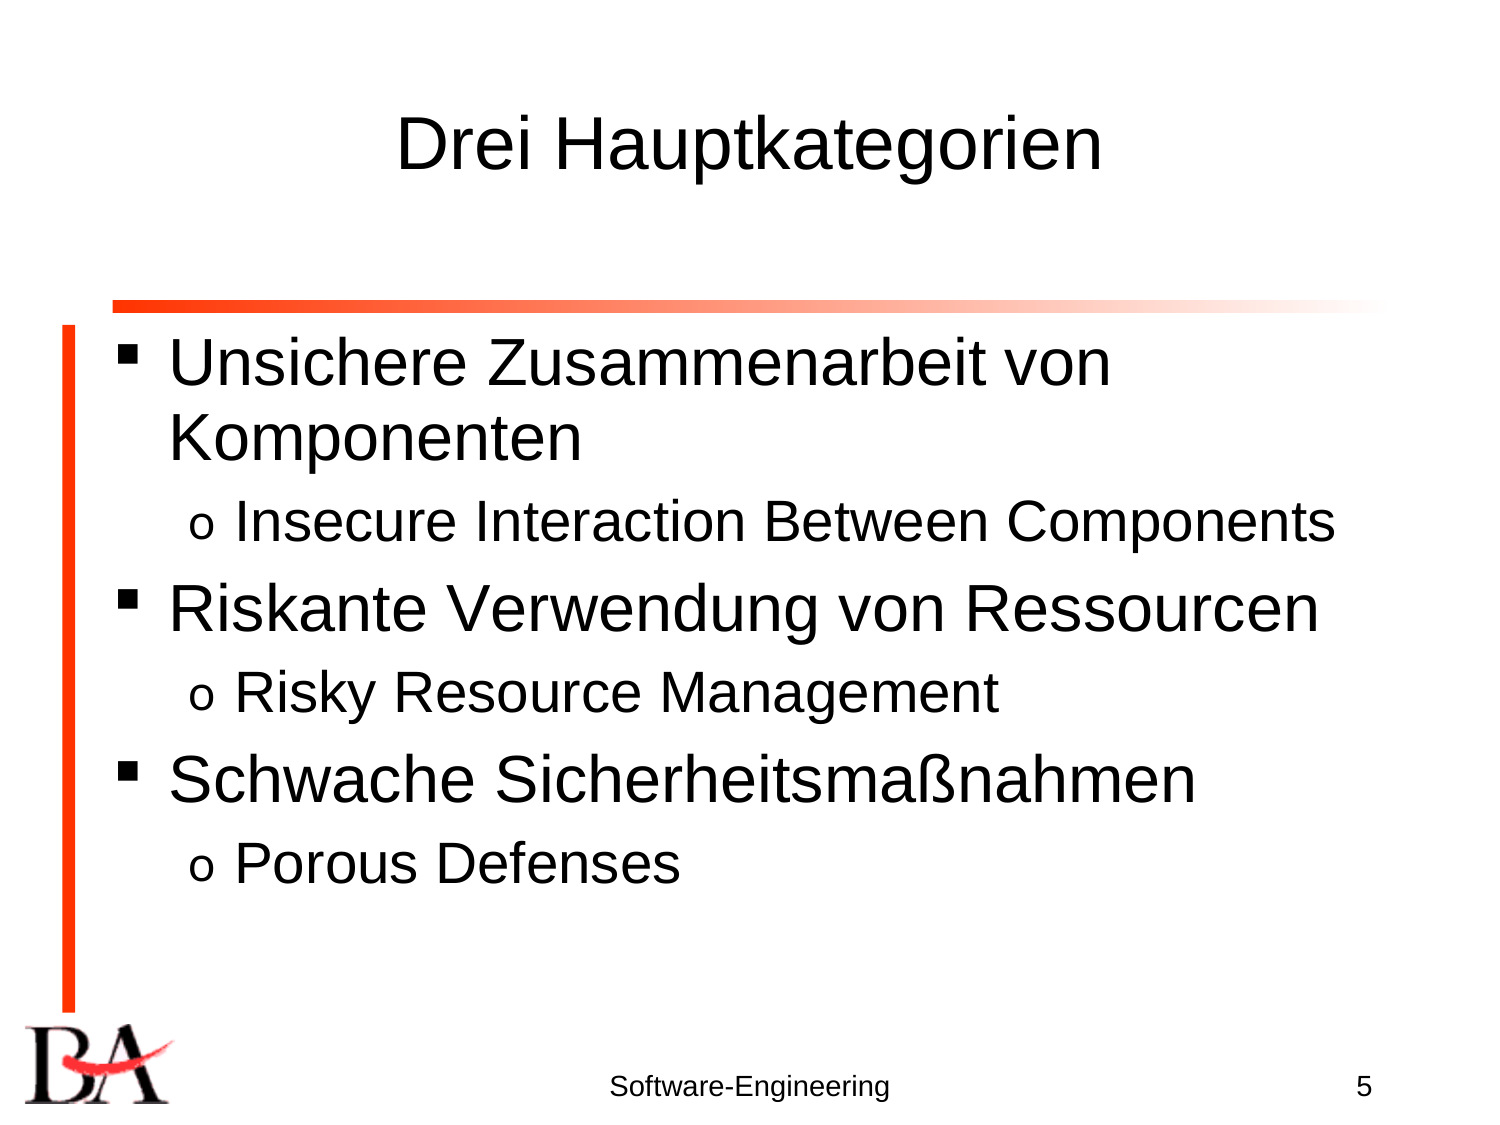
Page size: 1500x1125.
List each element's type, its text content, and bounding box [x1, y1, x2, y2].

title Drei Hauptkategorien [112, 28, 1388, 259]
list Unsichere Zusammenarbeit von Komponenten Insecure Interaction Between Components Riskante Verwendung von Ressourcen Risky Resource Management Schwache Sicherheitsmaßnahmen Porous Defenses [112, 324, 1388, 1036]
picture [24, 1024, 175, 1104]
